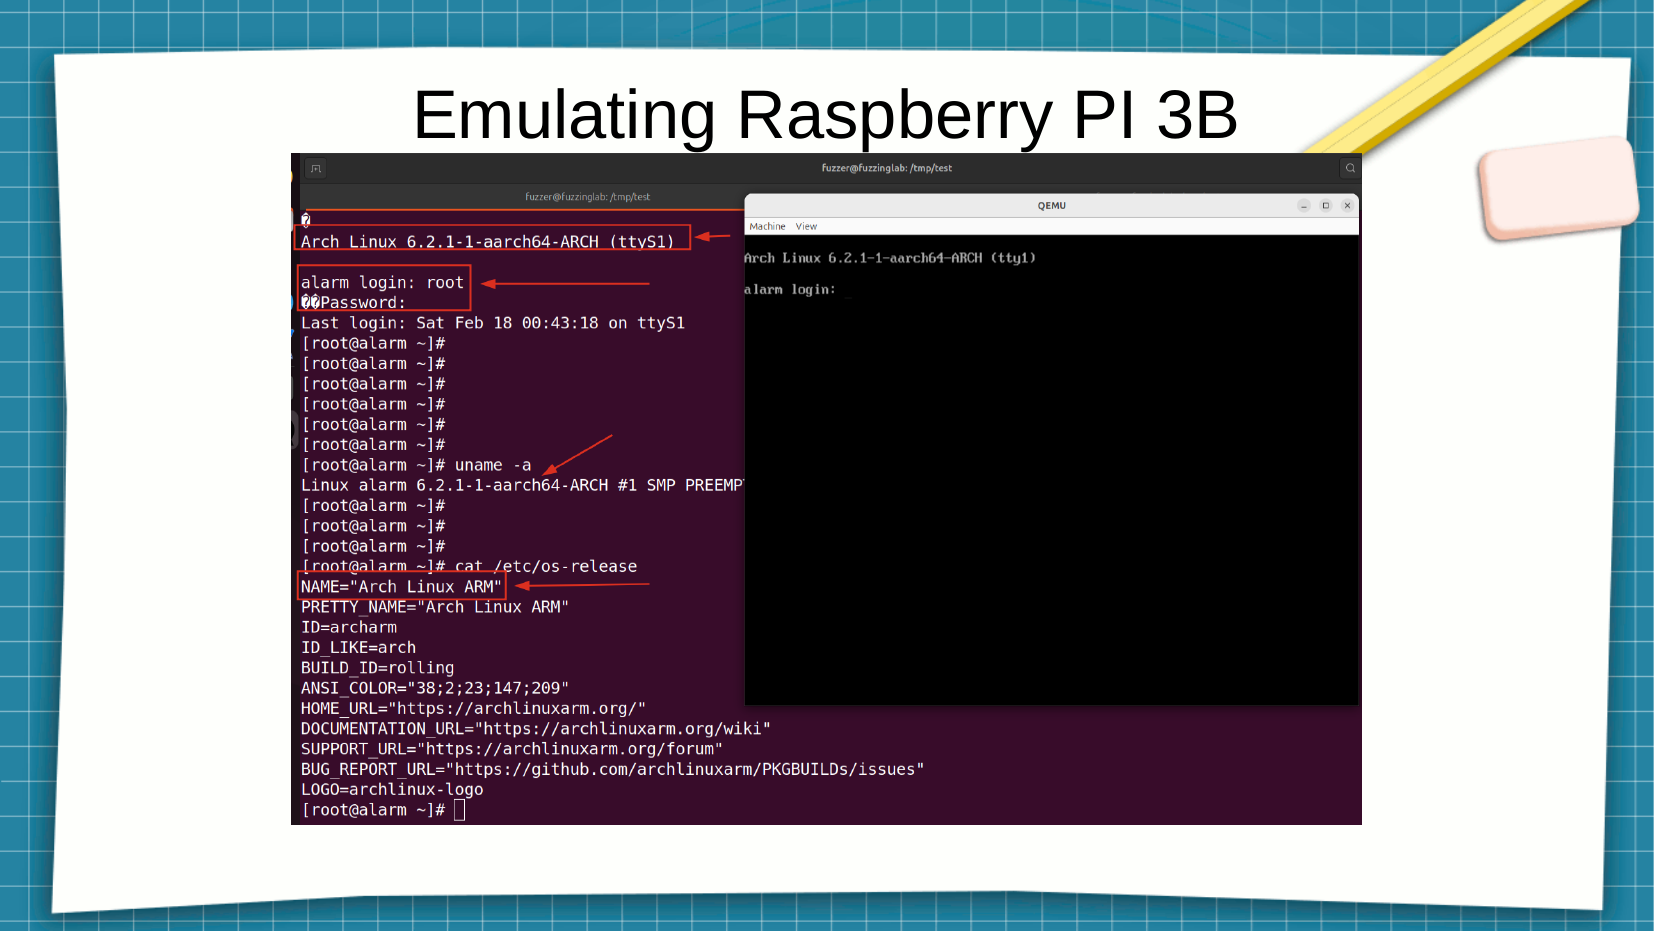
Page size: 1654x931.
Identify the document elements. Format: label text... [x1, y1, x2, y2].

title Emulating Raspberry PI 3B [82, 37, 1571, 193]
picture [0, 0, 1654, 931]
